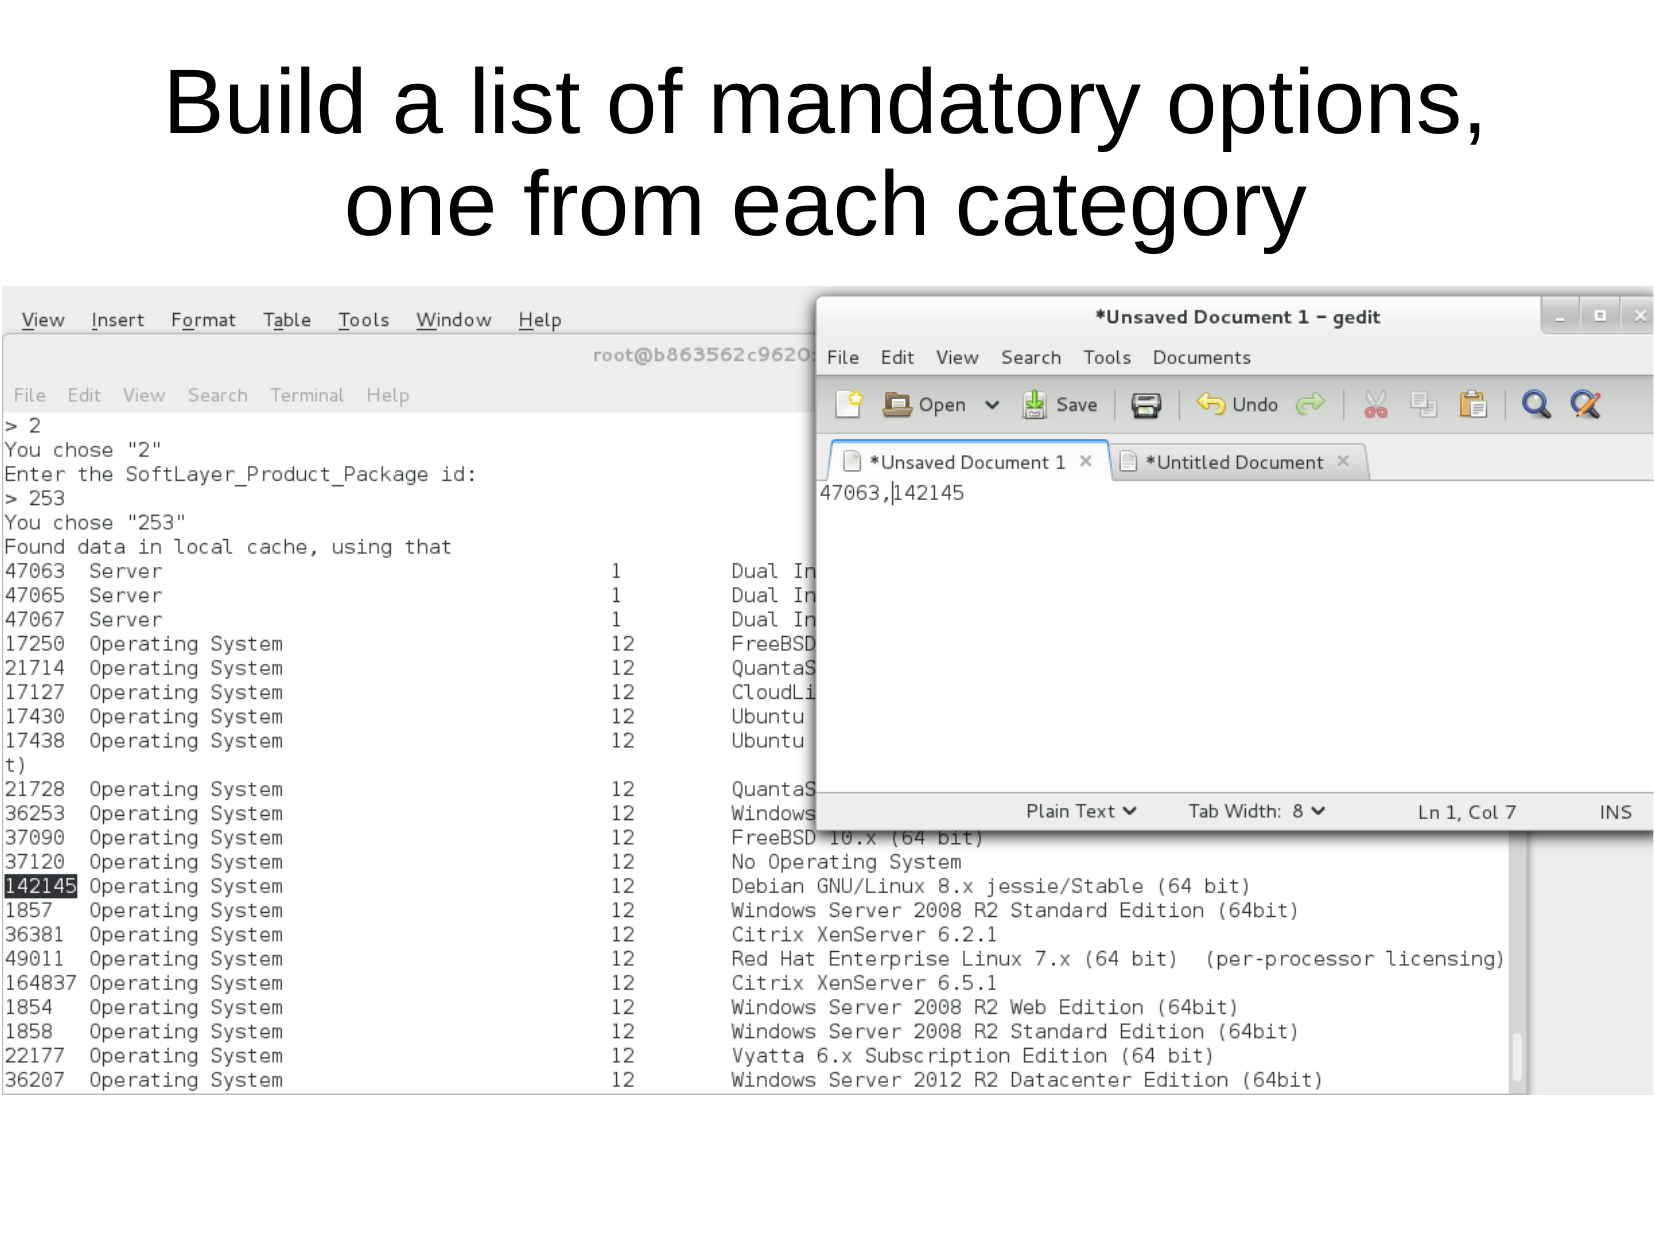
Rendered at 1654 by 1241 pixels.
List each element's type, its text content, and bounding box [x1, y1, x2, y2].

title Build a list of mandatory options, one from each category [82, 49, 1571, 257]
picture [2, 286, 1654, 1096]
